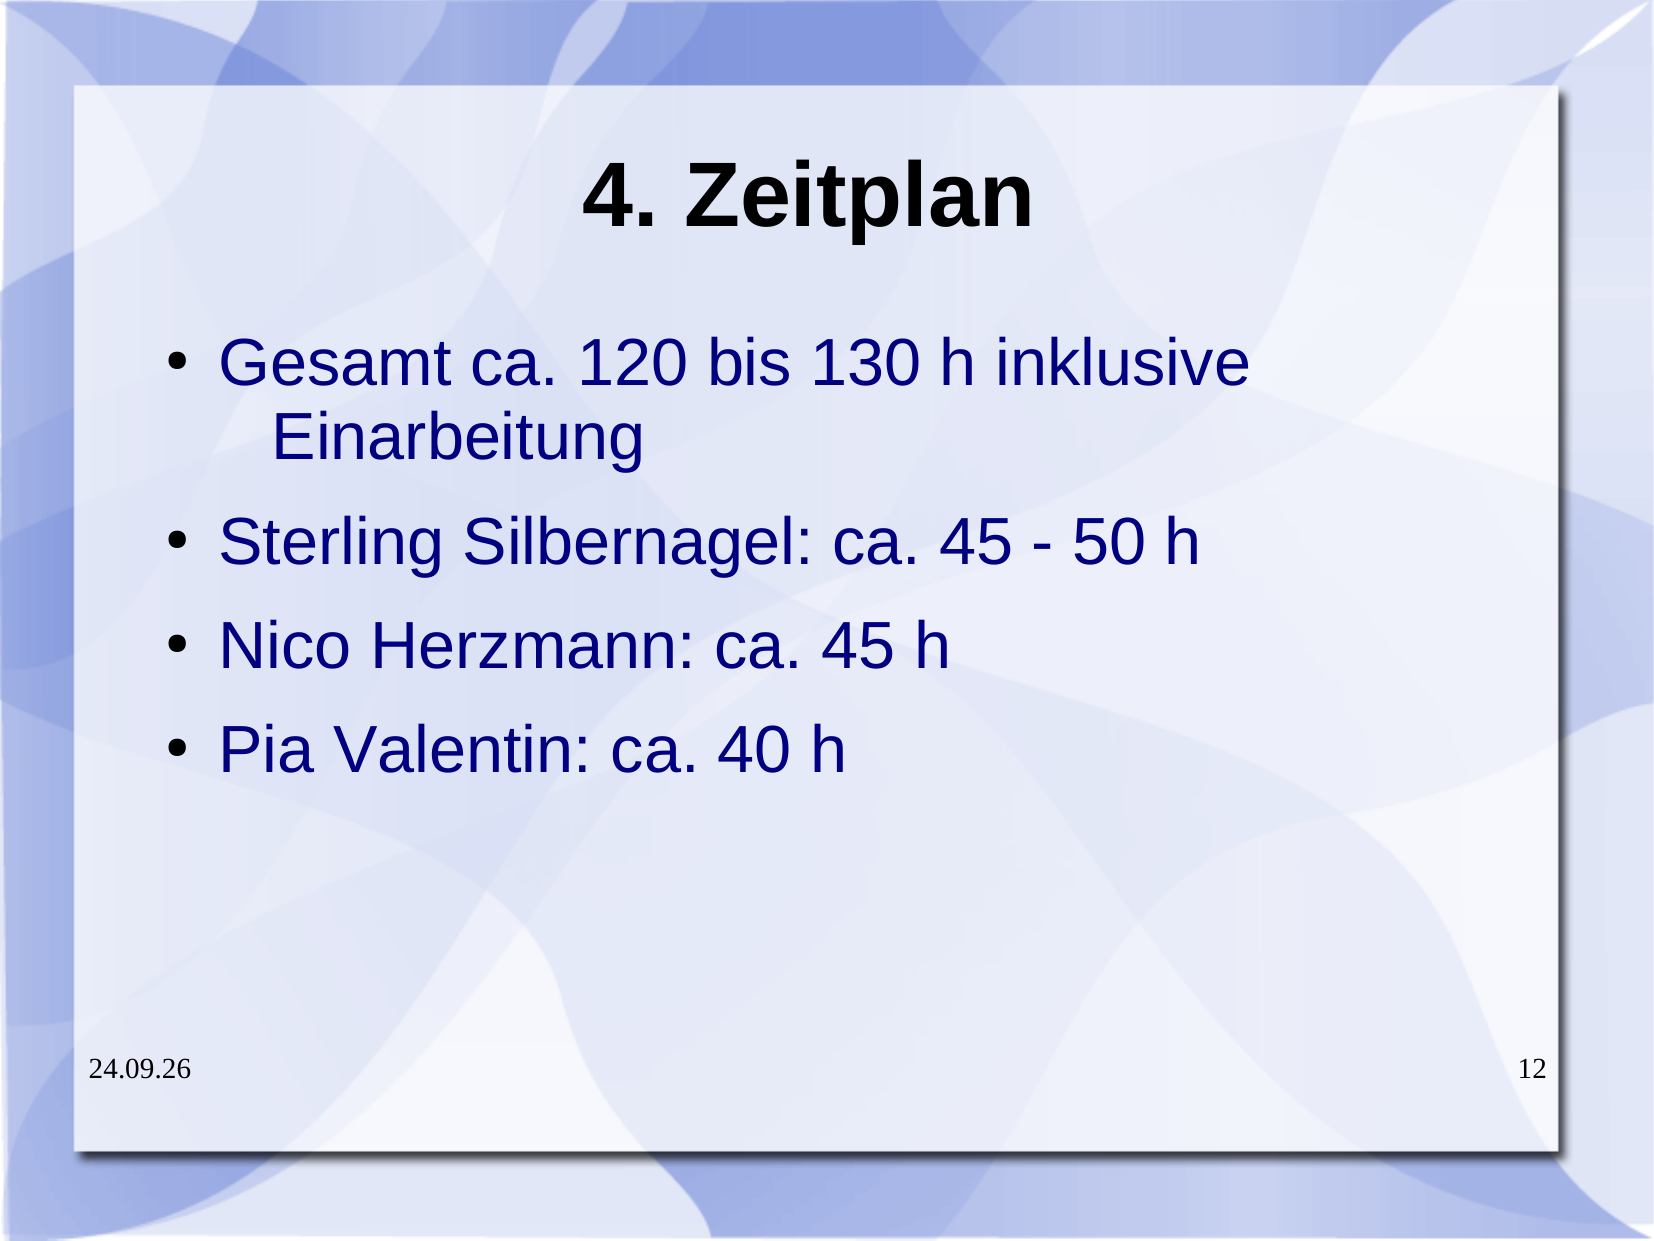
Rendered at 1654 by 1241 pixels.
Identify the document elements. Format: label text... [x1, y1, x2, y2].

picture [0, 0, 1654, 1241]
title 4. Zeitplan [82, 90, 1536, 298]
list Gesamt ca. 120 bis 130 h inklusive Einarbeitung Sterling Silbernagel: ca. 45 - 50 h Nico Herzmann: ca. 45 h Pia Valentin: ca. 40 h [129, 324, 1489, 975]
